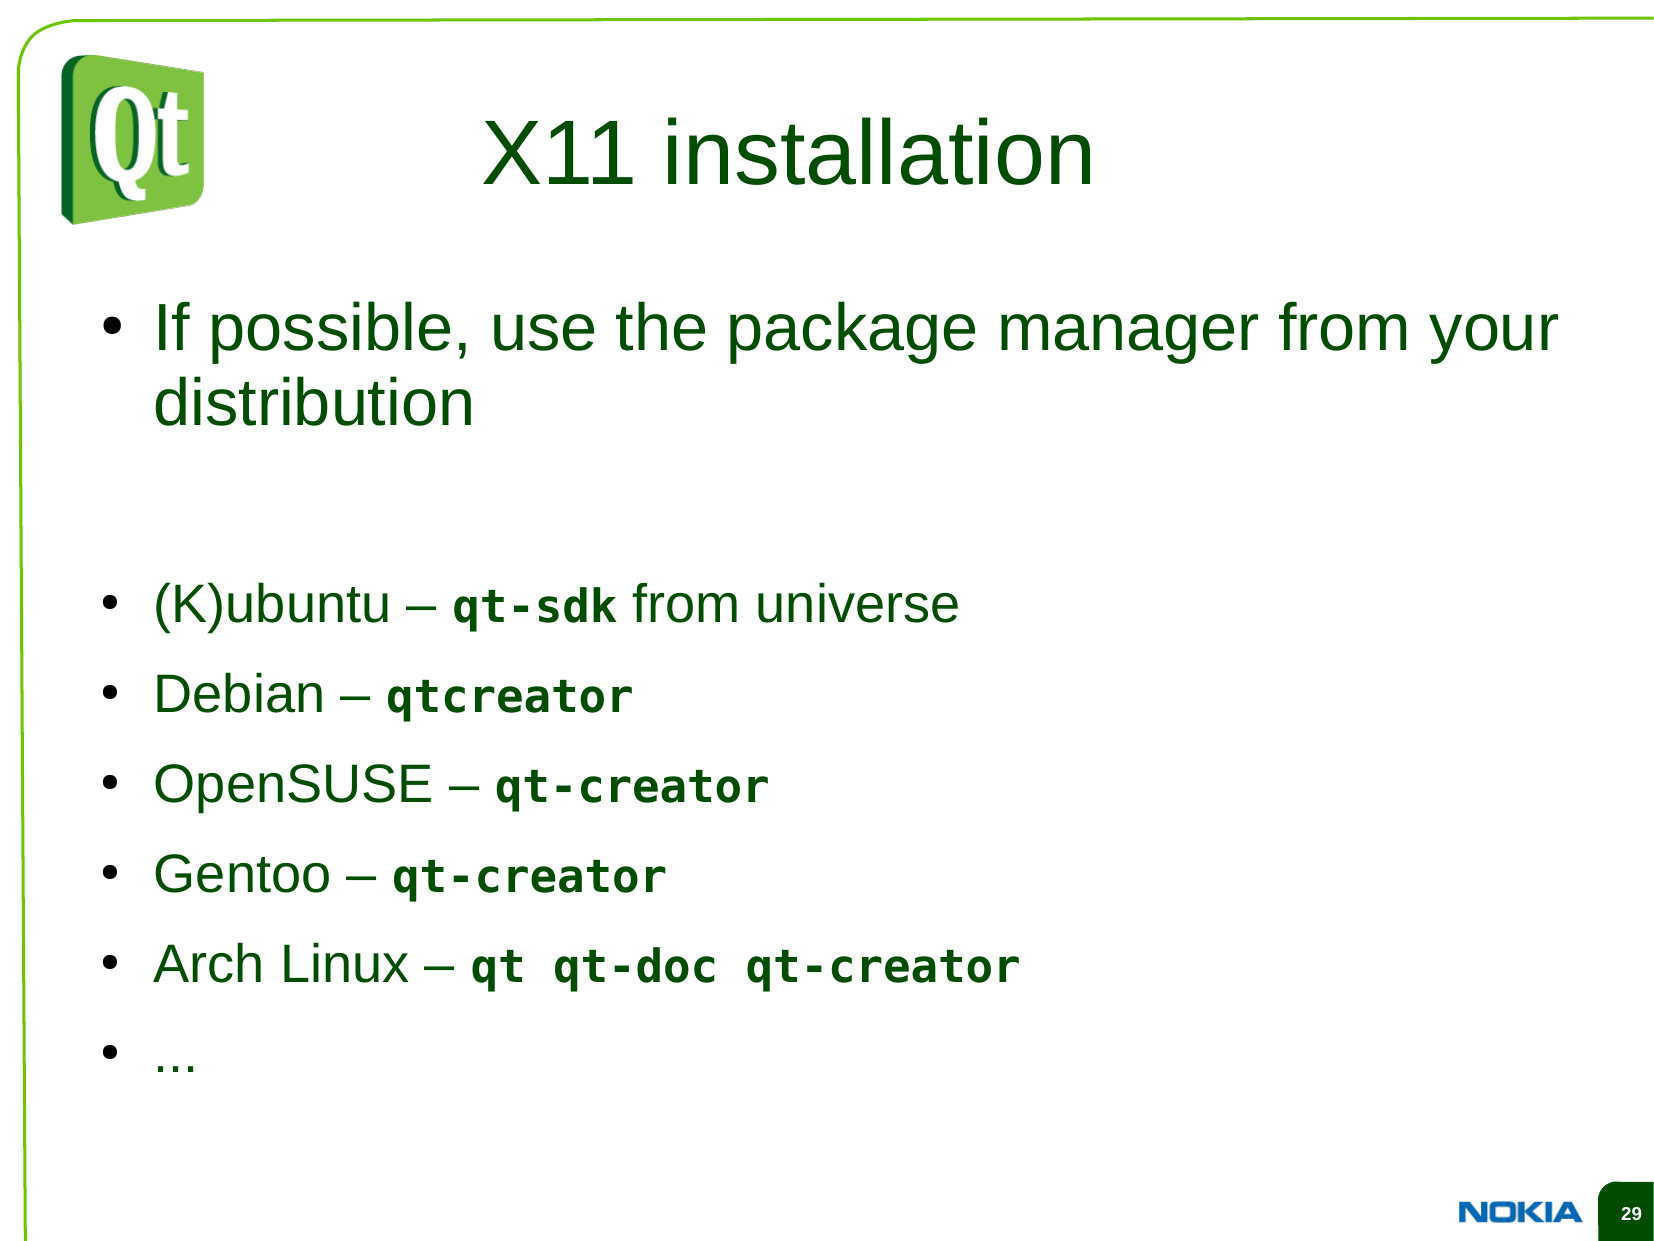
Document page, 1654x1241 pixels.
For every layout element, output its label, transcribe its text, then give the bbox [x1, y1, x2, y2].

list If possible, use the package manager from your distribution (K)ubuntu – qt-sdk from universe Debian – qtcreator OpenSUSE – qt-creator Gentoo – qt-creator Arch Linux – qt qt-doc qt-creator ... [82, 290, 1571, 1094]
picture [1459, 1201, 1583, 1223]
picture [61, 55, 204, 225]
title X11 installation [251, 49, 1327, 257]
